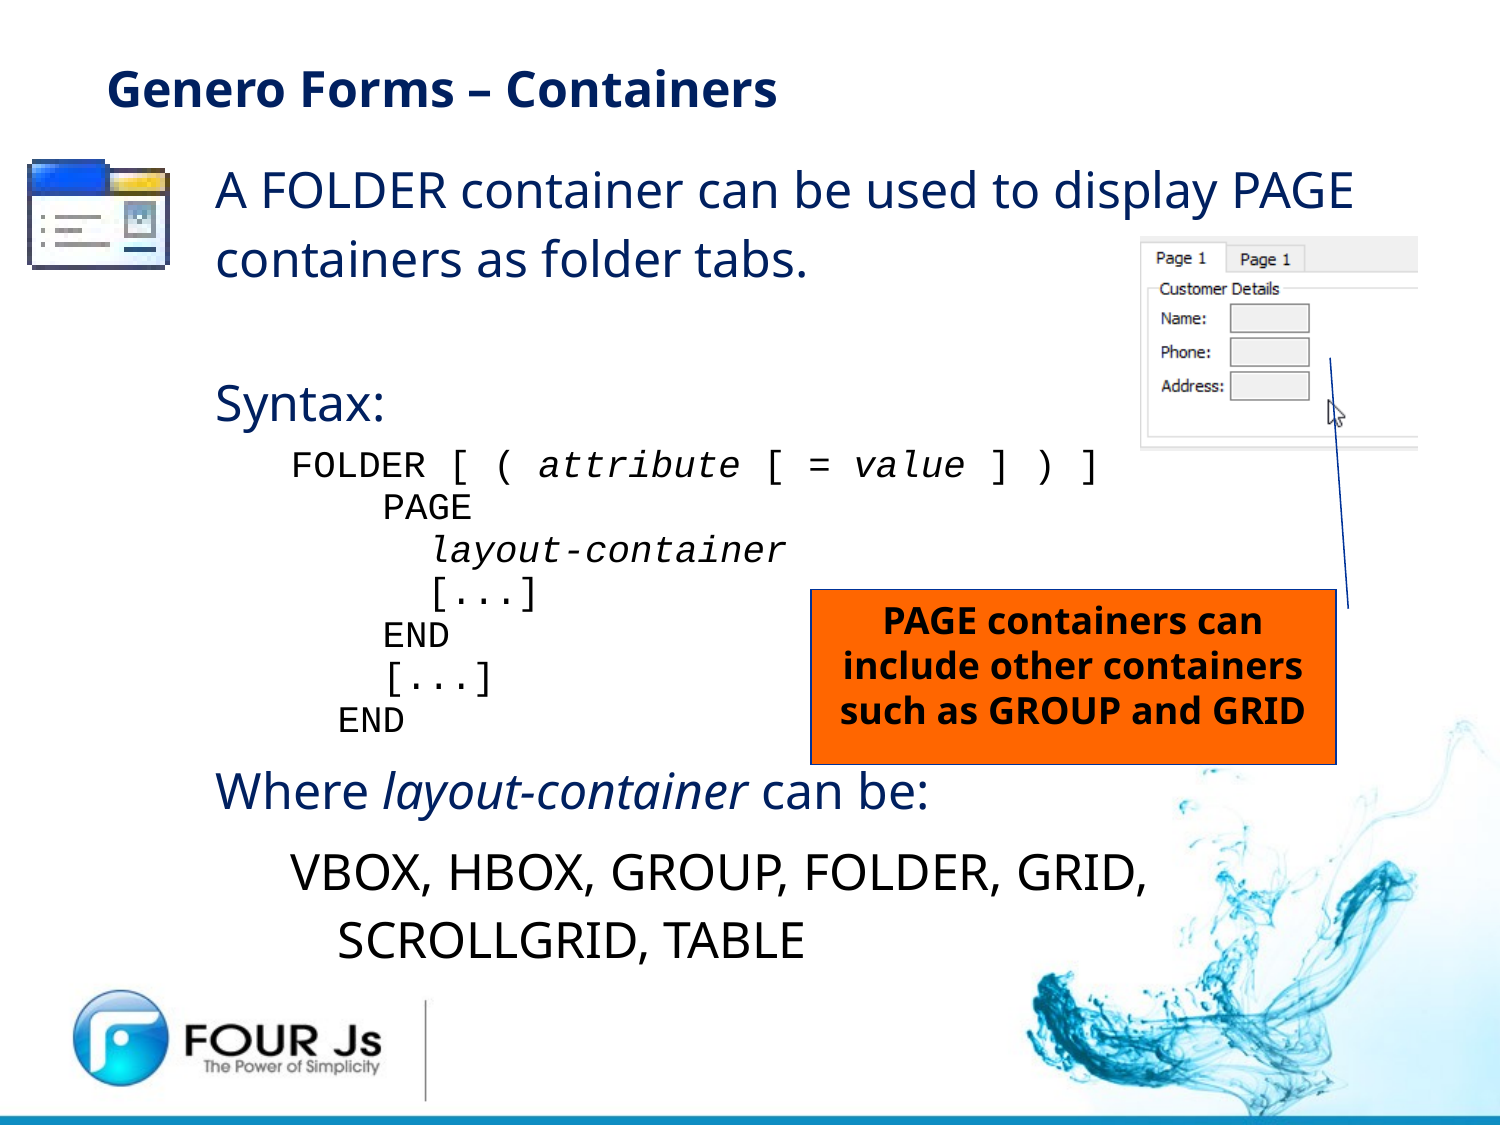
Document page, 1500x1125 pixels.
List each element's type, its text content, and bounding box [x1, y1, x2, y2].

picture [0, 0, 1500, 1122]
title Genero Forms – Containers [106, 35, 1388, 142]
text_box PAGE containers can include other containers such as GROUP and GRID [811, 589, 1336, 764]
text_box A FOLDER container can be used to display PAGE containers as folder tabs. Syntax: FOLDER [ ( attribute [ = value ] ) ] PAGE layout-container [...] END [...] END Where layout-container can be: VBOX, HBOX, GROUP, FOLDER, GRID, SCROLLGRID, TABLE [200, 147, 1403, 1011]
